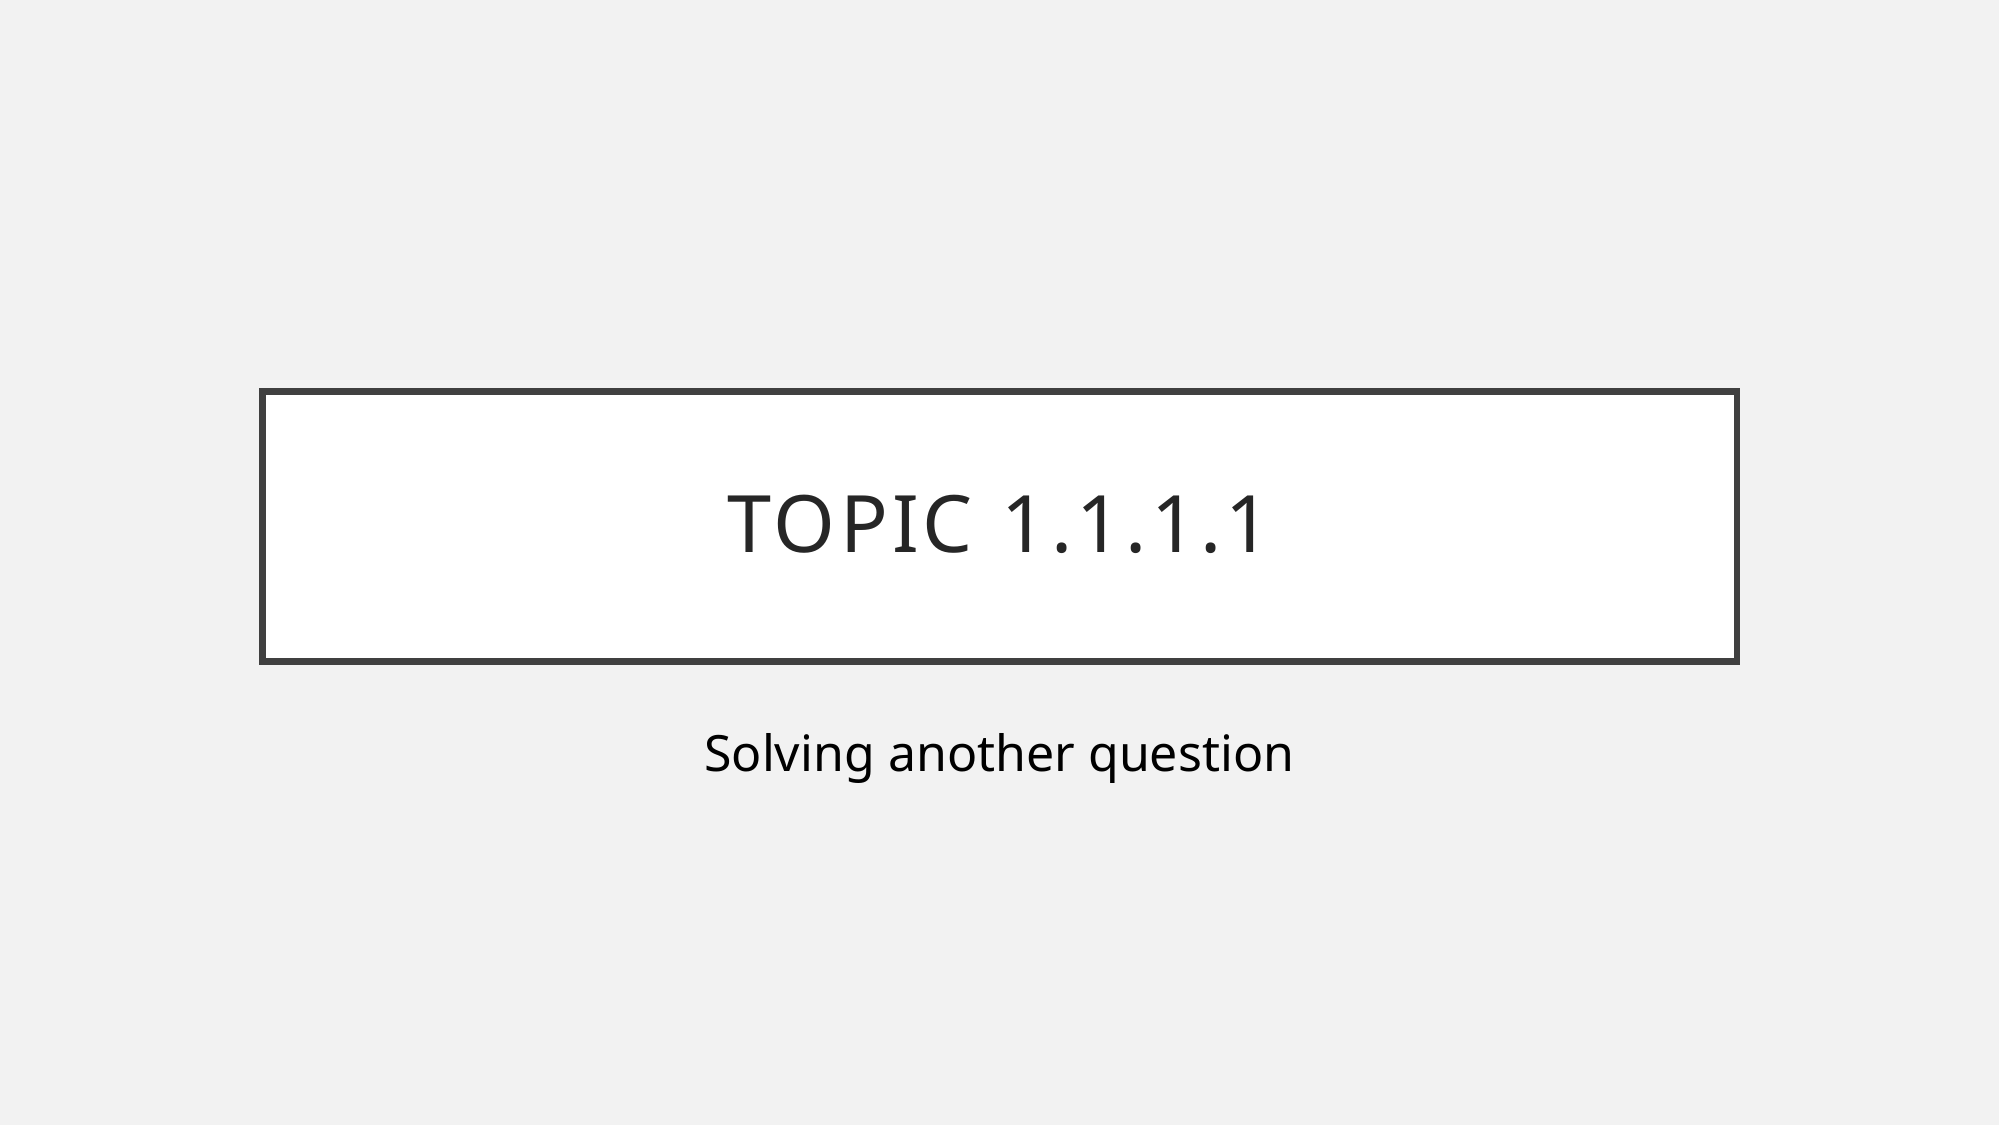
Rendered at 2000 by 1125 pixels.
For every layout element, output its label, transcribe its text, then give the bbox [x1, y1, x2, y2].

list Solving another question [442, 713, 1558, 984]
title Topic 1.1.1.1 [262, 391, 1737, 662]
